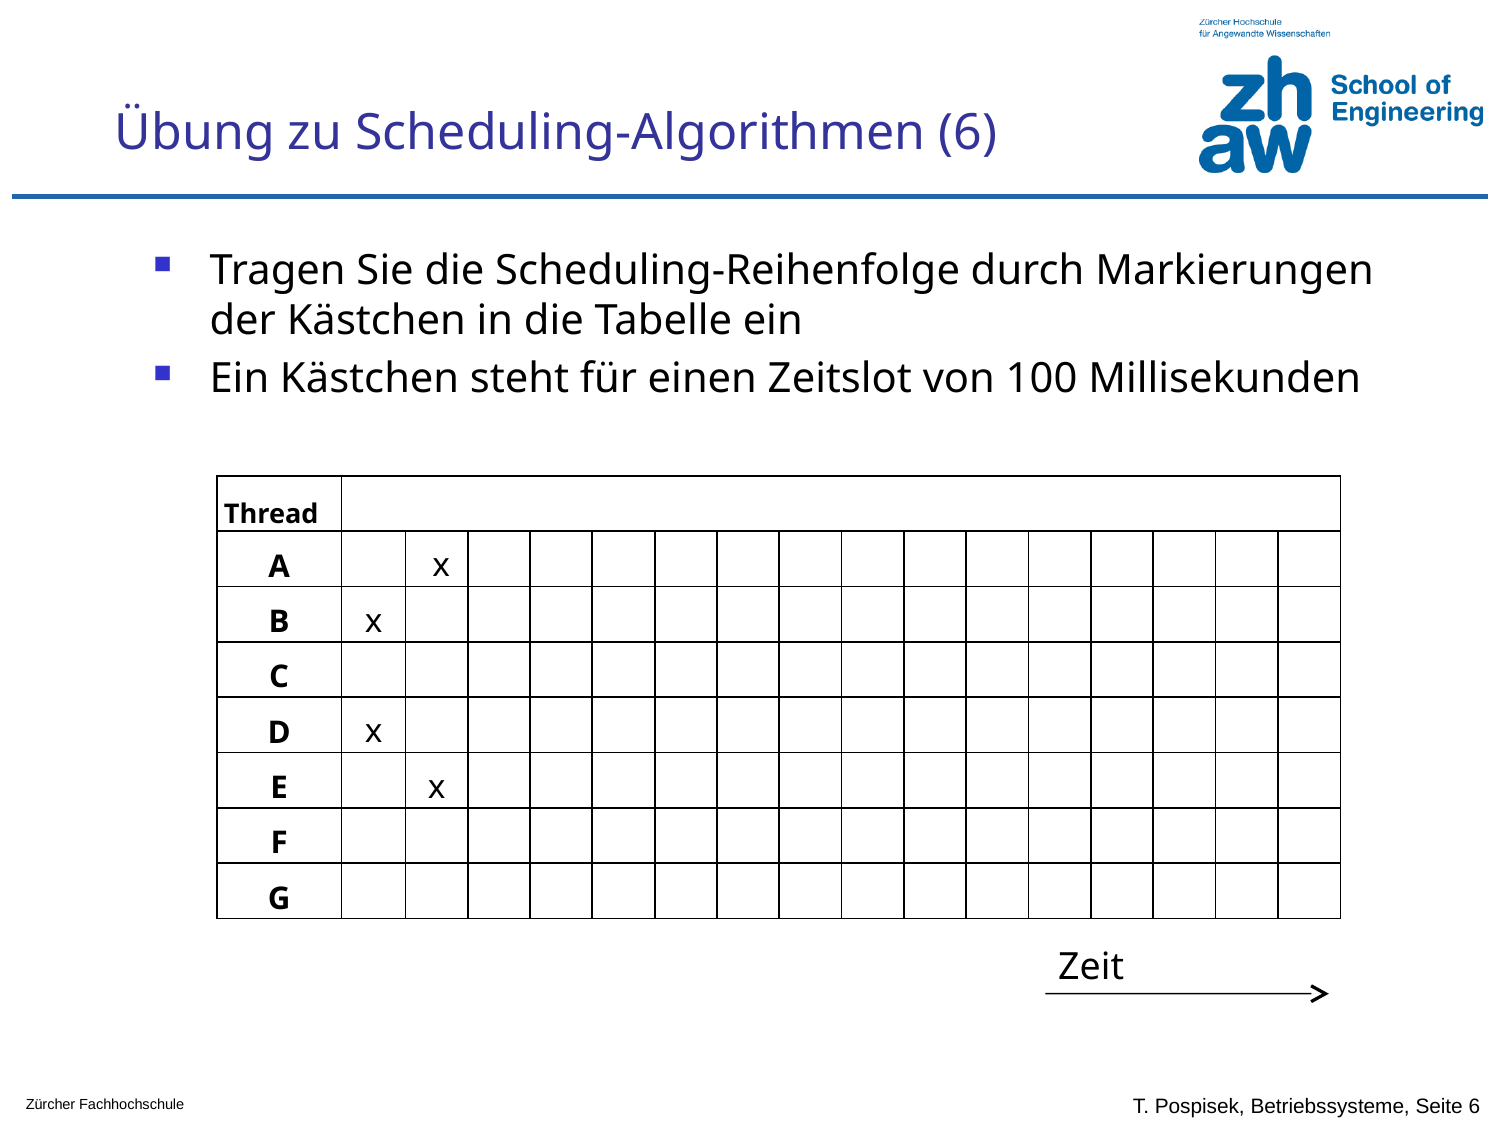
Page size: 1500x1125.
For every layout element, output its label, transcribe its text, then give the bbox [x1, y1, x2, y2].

table_cell [780, 864, 841, 918]
table_cell x [406, 532, 467, 586]
text_box Zeit [1043, 934, 1140, 995]
table_cell [1279, 809, 1340, 862]
table_cell [905, 698, 965, 752]
table_cell [718, 698, 778, 752]
table_cell [469, 753, 529, 807]
table_cell [842, 587, 903, 641]
table_cell [967, 753, 1028, 807]
table_cell [593, 864, 654, 918]
table_cell [1216, 864, 1277, 918]
table_cell [531, 698, 591, 752]
table_cell [1029, 643, 1090, 696]
table_cell [1154, 753, 1215, 807]
table_cell [718, 753, 778, 807]
table_cell [1279, 532, 1340, 586]
picture [1199, 19, 1483, 173]
table_cell [1279, 864, 1340, 918]
table_cell [1154, 698, 1215, 752]
table_cell [531, 809, 591, 862]
table_cell [469, 643, 529, 696]
table_cell [469, 864, 529, 918]
table_cell [842, 753, 903, 807]
table_cell [1029, 753, 1090, 807]
table_cell [1092, 532, 1152, 586]
table_cell [1029, 864, 1090, 918]
table_cell [718, 809, 778, 862]
table_cell [593, 532, 654, 586]
table_cell [967, 809, 1028, 862]
table_cell [593, 809, 654, 862]
table_cell [656, 587, 716, 641]
table_cell [593, 587, 654, 641]
table_cell [656, 809, 716, 862]
table_cell [469, 809, 529, 862]
table_cell [1279, 753, 1340, 807]
table_cell [842, 643, 903, 696]
table_cell [342, 753, 405, 807]
table_cell [780, 532, 841, 586]
table_cell [1154, 809, 1215, 862]
table_cell [967, 532, 1028, 586]
table_cell [406, 809, 467, 862]
table_cell [531, 532, 591, 586]
table_cell x [342, 698, 405, 752]
table_cell [531, 753, 591, 807]
table_cell [1216, 809, 1277, 862]
table_cell [1279, 698, 1340, 752]
table_cell [718, 587, 778, 641]
table_cell [905, 587, 965, 641]
table_cell [1092, 753, 1152, 807]
table_cell x [342, 587, 405, 641]
table_cell [656, 864, 716, 918]
table_cell [842, 532, 903, 586]
table_cell B [218, 587, 341, 641]
table_cell [967, 864, 1028, 918]
table_cell [656, 532, 716, 586]
table_cell [1279, 643, 1340, 696]
list Tragen Sie die Scheduling-Reihenfolge durch Markierungen der Kästchen in die Tabelle ein Ein Kästchen steht für einen Zeitslot von 100 Millisekunden [138, 235, 1412, 362]
table_cell [656, 698, 716, 752]
table_cell [1029, 532, 1090, 586]
table_cell [469, 698, 529, 752]
table_cell [593, 753, 654, 807]
table_cell [905, 809, 965, 862]
table_cell [1092, 643, 1152, 696]
table_cell [1279, 587, 1340, 641]
table_cell [718, 532, 778, 586]
table_cell [1216, 643, 1277, 696]
table_cell [1029, 698, 1090, 752]
title Übung zu Scheduling-Algorithmen (6) [99, 54, 1379, 168]
table_cell [780, 753, 841, 807]
table_cell [842, 864, 903, 918]
table_cell [406, 864, 467, 918]
table_cell [1029, 809, 1090, 862]
table_cell [342, 809, 405, 862]
table_cell [842, 698, 903, 752]
table_header Thread [218, 477, 341, 530]
table_cell [1092, 864, 1152, 918]
table_cell [406, 698, 467, 752]
table_cell [1154, 864, 1215, 918]
table_cell [531, 587, 591, 641]
table_cell [718, 864, 778, 918]
table_cell [967, 698, 1028, 752]
table_cell [780, 643, 841, 696]
table_cell [1216, 698, 1277, 752]
table_cell [406, 587, 467, 641]
table_cell [1092, 809, 1152, 862]
table_cell [1092, 698, 1152, 752]
table_cell [1216, 753, 1277, 807]
table_cell [656, 643, 716, 696]
table_cell [1154, 532, 1215, 586]
table_cell [593, 643, 654, 696]
table_cell [1216, 532, 1277, 586]
table_cell [842, 809, 903, 862]
table_cell A [218, 532, 341, 586]
table_cell [1092, 587, 1152, 641]
table_cell [531, 864, 591, 918]
table_cell [905, 864, 965, 918]
table_cell [531, 643, 591, 696]
table_cell [1154, 643, 1215, 696]
table_cell D [218, 698, 341, 752]
table_cell x [406, 753, 467, 807]
table_cell [342, 643, 405, 696]
table_cell [593, 698, 654, 752]
table_cell [905, 532, 965, 586]
table_cell [342, 864, 405, 918]
table_cell [967, 643, 1028, 696]
table_cell [780, 587, 841, 641]
table_cell [967, 587, 1028, 641]
table_cell [905, 643, 965, 696]
table_cell [656, 753, 716, 807]
table_cell [780, 809, 841, 862]
table_cell C [218, 643, 341, 696]
table_cell [905, 753, 965, 807]
table_cell [469, 532, 529, 586]
table_cell [1216, 587, 1277, 641]
table_cell [718, 643, 778, 696]
table_cell [1154, 587, 1215, 641]
table_cell [342, 532, 405, 586]
table_cell G [218, 864, 341, 918]
table_cell [1029, 587, 1090, 641]
table_cell E [218, 753, 341, 807]
table_cell [780, 698, 841, 752]
table_header [342, 477, 1340, 530]
table_cell F [218, 809, 341, 862]
table_cell [469, 587, 529, 641]
table_cell [406, 643, 467, 696]
